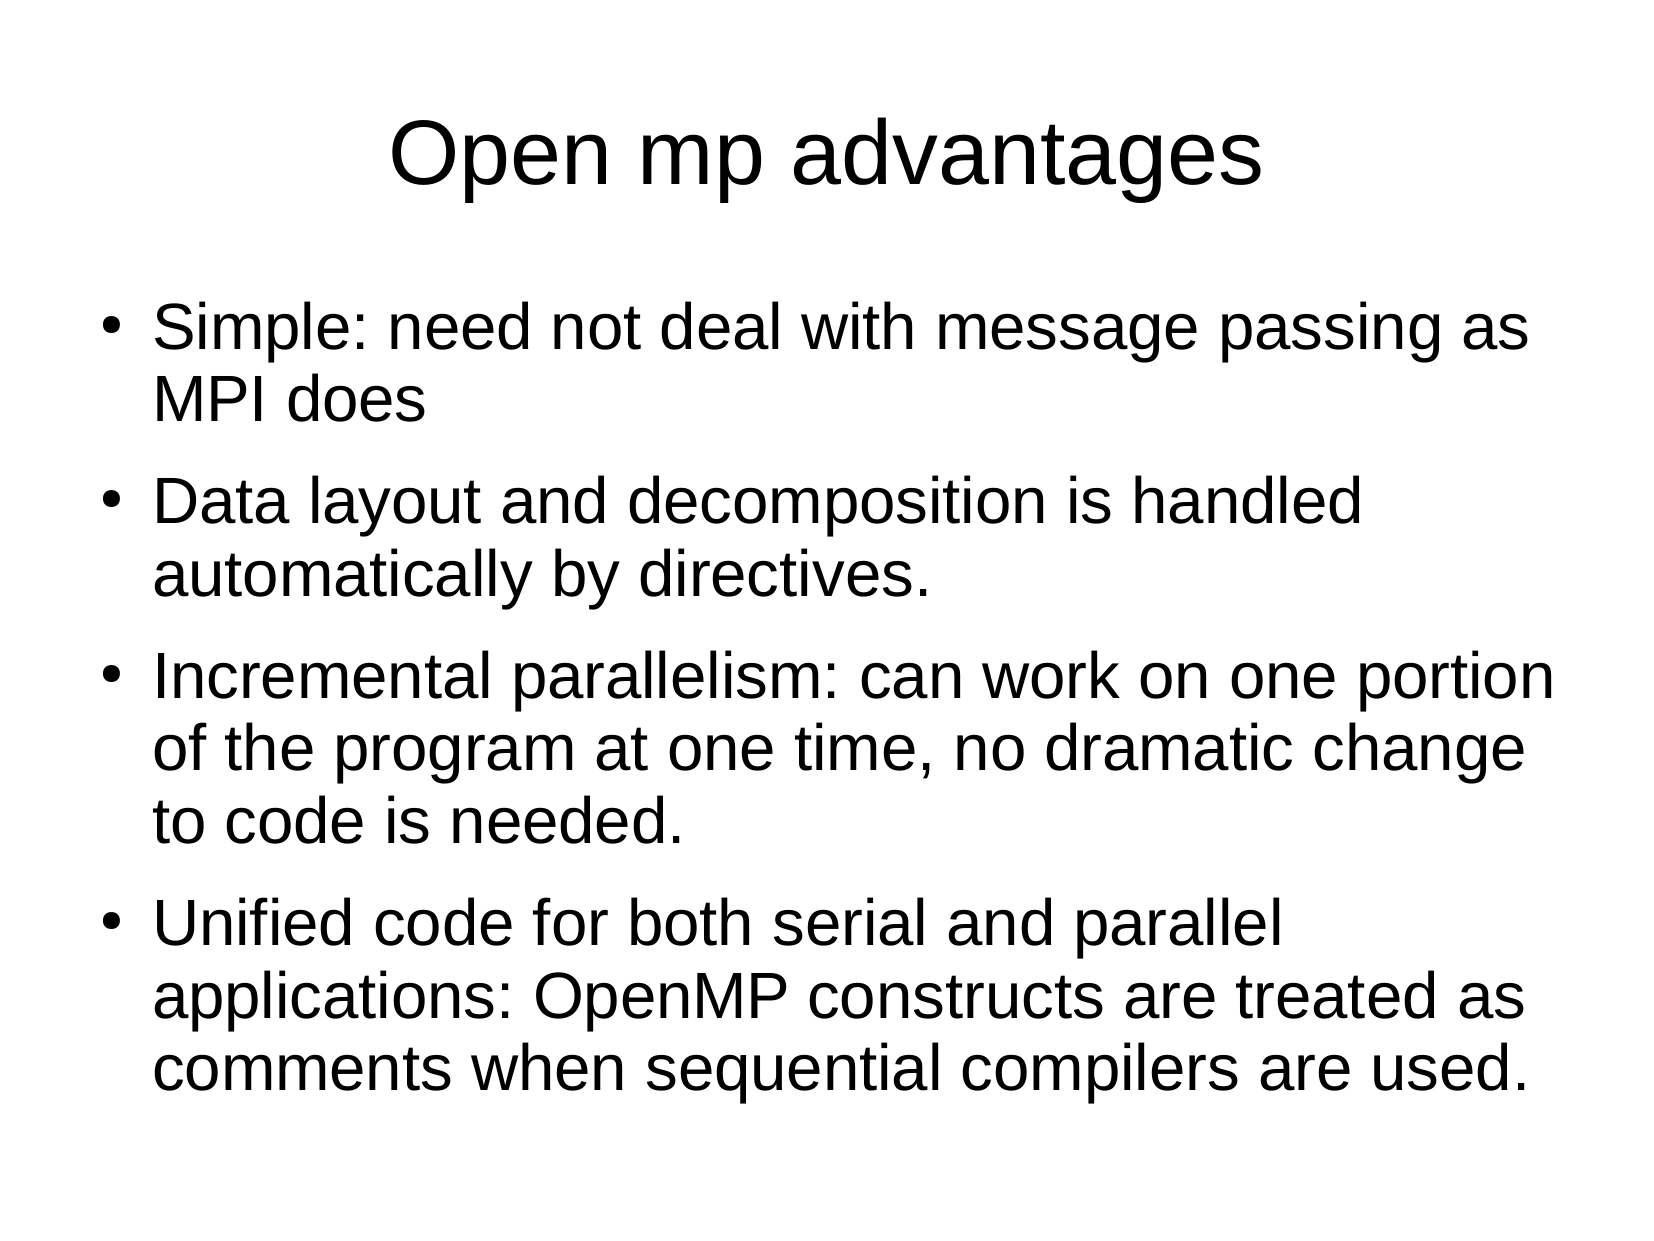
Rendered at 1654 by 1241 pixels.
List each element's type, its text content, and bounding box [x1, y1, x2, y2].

list Simple: need not deal with message passing as MPI does Data layout and decomposition is handled automatically by directives. Incremental parallelism: can work on one portion of the program at one time, no dramatic change to code is needed. Unified code for both serial and parallel applications: OpenMP constructs are treated as comments when sequential compilers are used. [82, 290, 1571, 1109]
title Open mp advantages [82, 49, 1571, 257]
